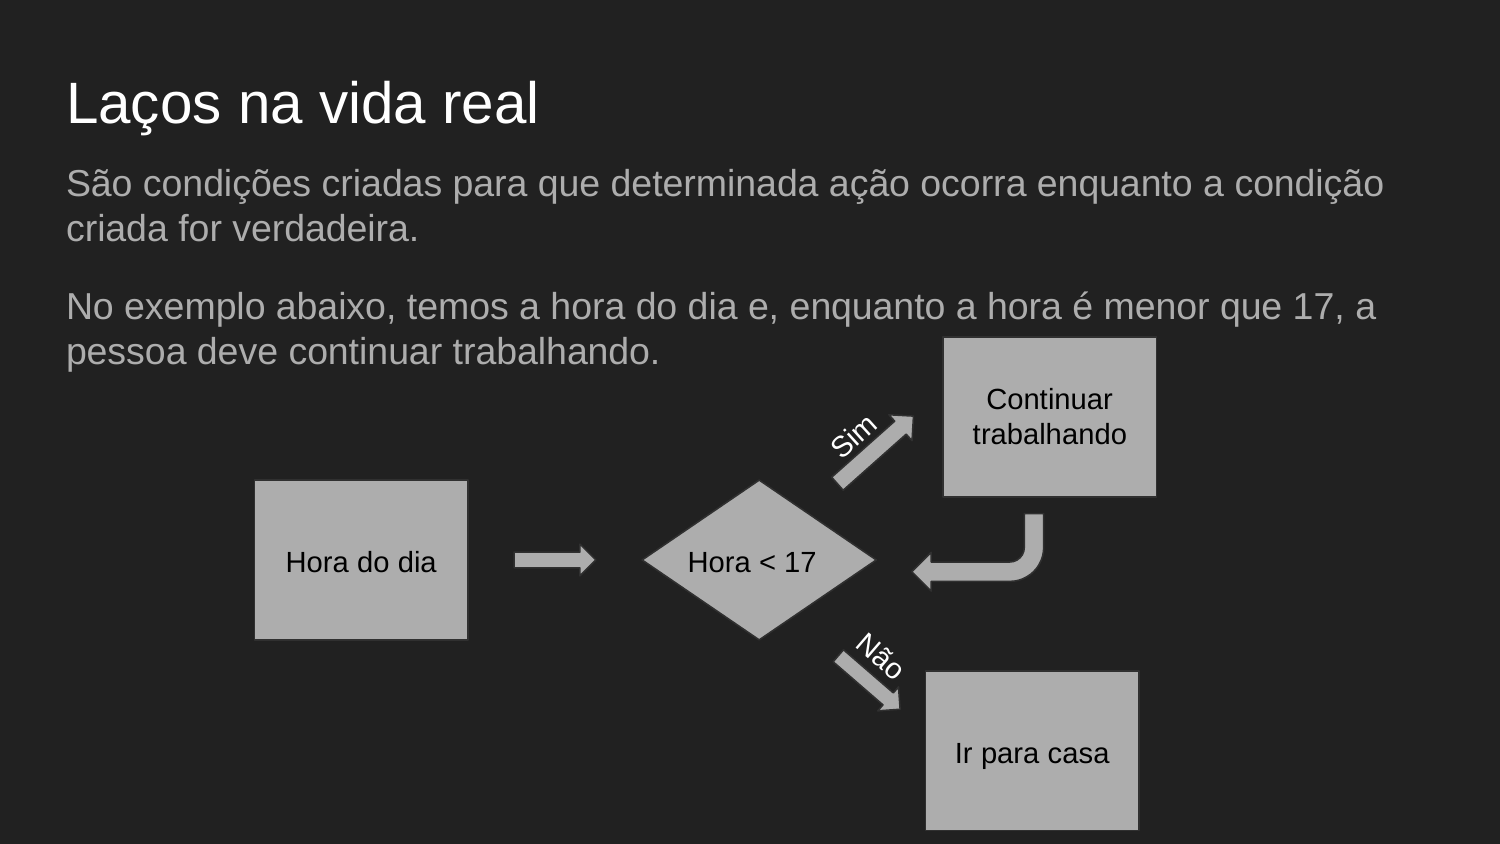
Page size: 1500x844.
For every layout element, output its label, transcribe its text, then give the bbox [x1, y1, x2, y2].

text_box [254, 480, 468, 528]
text_box Ir para casa [925, 719, 1139, 782]
text_box Sim [800, 355, 938, 489]
text_box [943, 337, 1157, 365]
text_box [254, 591, 468, 640]
text_box [689, 480, 830, 528]
text_box [911, 513, 1044, 592]
text_box [906, 429, 913, 441]
text_box [833, 650, 901, 711]
text_box Hora < 17 [672, 528, 846, 572]
text_box [943, 428, 1157, 497]
text_box Hora do dia [254, 528, 468, 591]
text_box Não [837, 603, 946, 707]
text_box [1114, 430, 1122, 442]
text_box [1066, 436, 1073, 442]
text_box [1011, 430, 1018, 442]
text_box [926, 671, 1139, 719]
text_box Continuar trabalhando [943, 365, 1157, 428]
text_box [1027, 436, 1034, 442]
text_box [1098, 428, 1106, 442]
list São condições criadas para que determinada ação ocorra enquanto a condição criada for verdadeira. No exemplo abaixo, temos a hora do dia e, enquanto a hora é menor que 17, a pessoa deve continuar trabalhando. [51, 143, 1420, 304]
text_box [994, 436, 1001, 442]
text_box [831, 475, 846, 491]
text_box [514, 544, 596, 576]
text_box [642, 539, 877, 640]
title Laços na vida real [51, 50, 1449, 144]
text_box [926, 782, 1139, 831]
